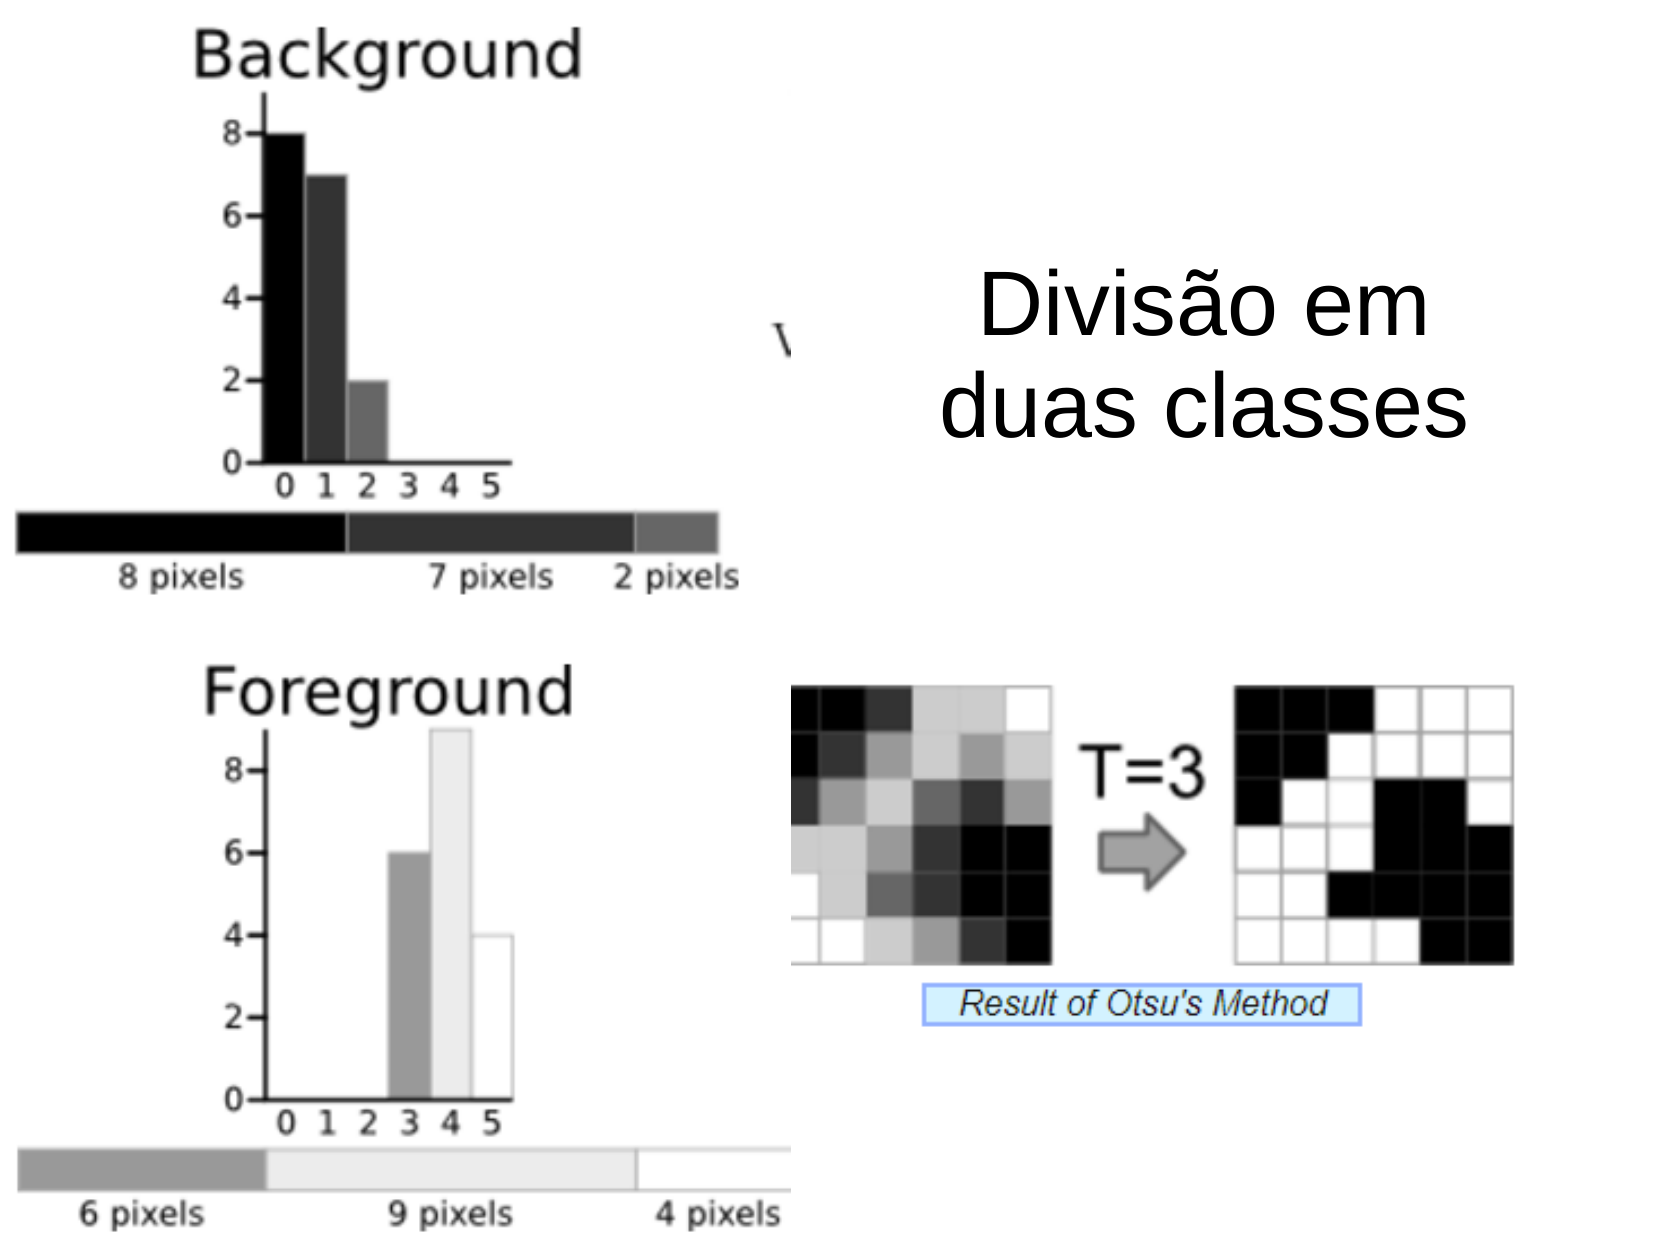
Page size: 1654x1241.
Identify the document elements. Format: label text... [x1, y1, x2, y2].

title Divisão em duas classes [897, 251, 1512, 459]
picture [0, 12, 1571, 1241]
